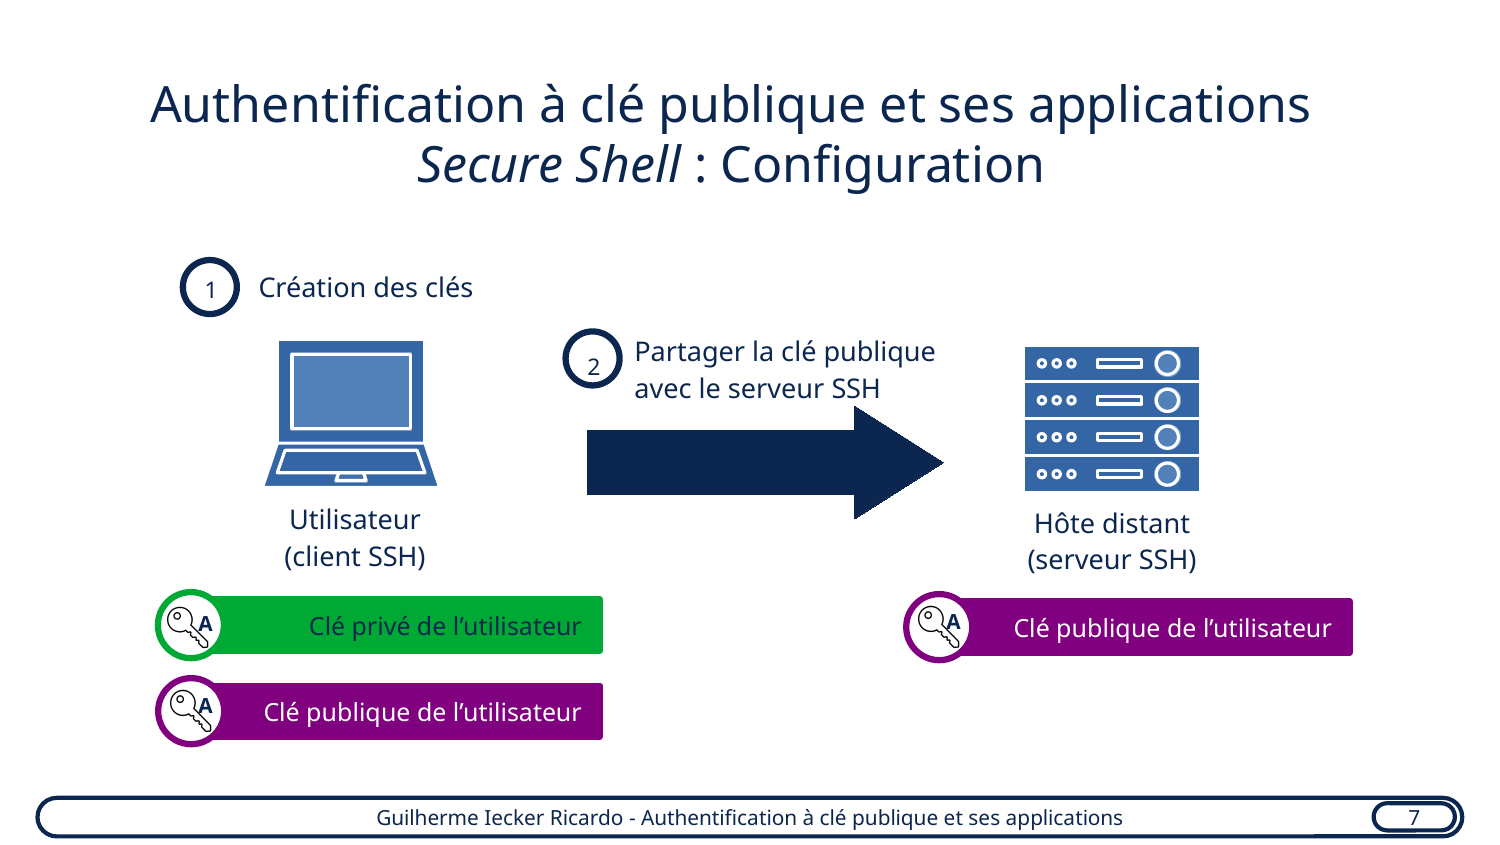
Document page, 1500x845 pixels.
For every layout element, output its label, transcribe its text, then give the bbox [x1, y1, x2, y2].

text_box Clé publique de l’utilisateur [961, 601, 1350, 653]
text_box [906, 604, 915, 650]
text_box A [931, 600, 971, 645]
text_box [165, 592, 214, 604]
picture [164, 604, 211, 651]
text_box [570, 331, 615, 343]
picture [167, 687, 214, 735]
text_box [916, 645, 1007, 668]
text_box A [183, 601, 223, 646]
text_box [916, 594, 959, 603]
text_box 2 [556, 343, 619, 386]
text_box [158, 688, 167, 734]
text_box [192, 308, 202, 313]
text_box [587, 406, 944, 519]
text_box [168, 729, 259, 752]
text_box Clé publique de l’utilisateur [213, 685, 601, 737]
text_box [192, 261, 202, 266]
text_box [168, 678, 210, 687]
text_box A [183, 684, 223, 729]
text_box Création des clés [202, 248, 529, 326]
text_box Hôte distant (serveur SSH) [986, 497, 1238, 601]
text_box Guilherme Iecker Ricardo - Authentification à clé publique et ses applications [37, 797, 1463, 837]
text_box 1 [173, 266, 202, 308]
text_box Utilisateur (client SSH) [248, 493, 462, 571]
text_box Partager la clé publique avec le serveur SSH [619, 325, 976, 435]
text_box Clé privé de l’utilisateur [213, 599, 600, 651]
picture [915, 603, 962, 651]
text_box [262, 339, 440, 488]
title Authentification à clé publique et ses applications Secure Shell : Configuration [75, 57, 1388, 213]
text_box [170, 646, 217, 659]
text_box [1023, 344, 1201, 493]
text_box [157, 606, 164, 645]
